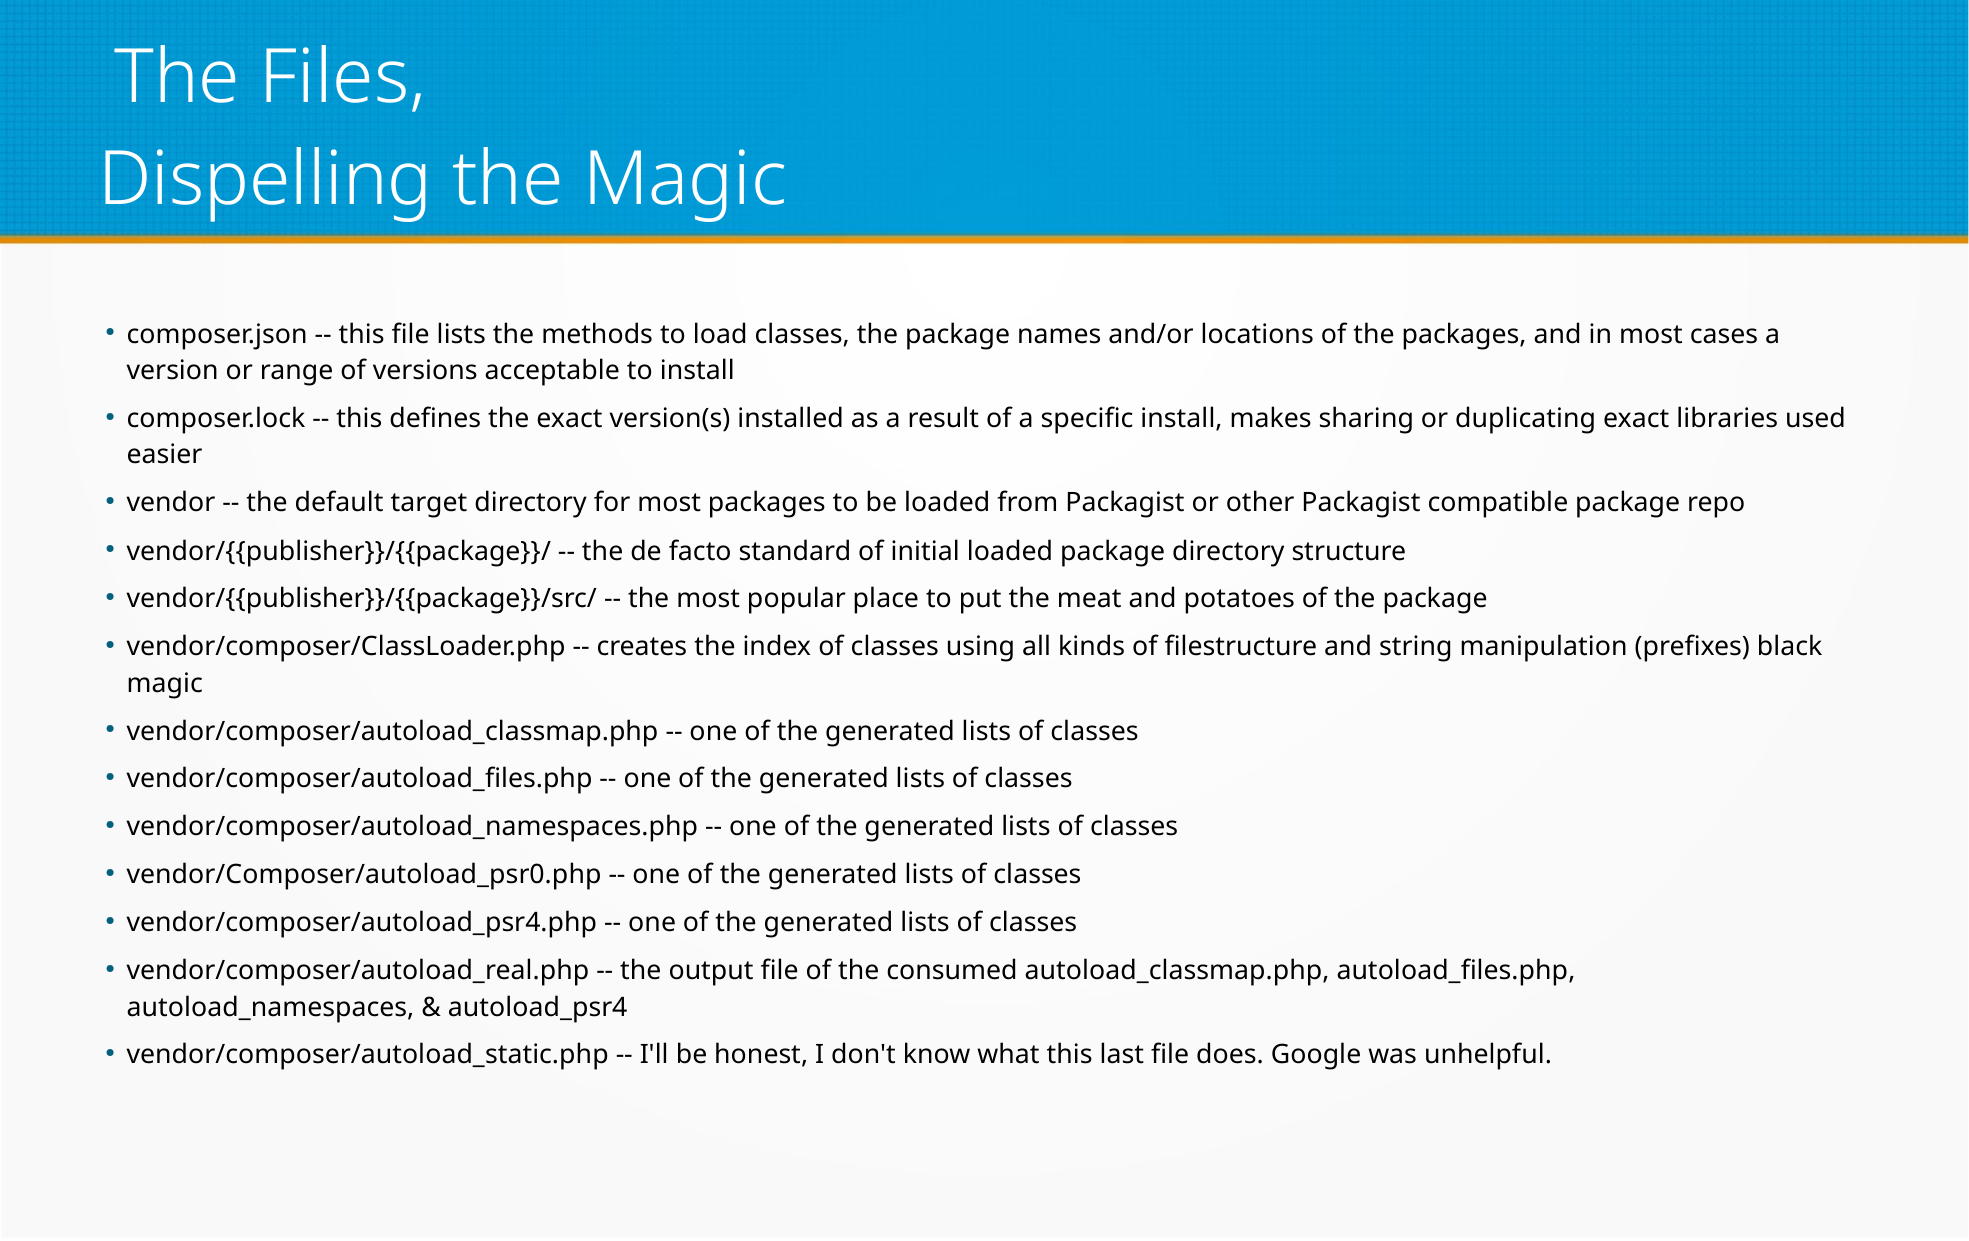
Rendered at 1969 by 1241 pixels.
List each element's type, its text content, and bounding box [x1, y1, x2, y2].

picture [0, 233, 1969, 1241]
list composer.json -- this file lists the methods to load classes, the package names and/or locations of the packages, and in most cases a version or range of versions acceptable to install composer.lock -- this defines the exact version(s) installed as a result of a specific install, makes sharing or duplicating exact libraries used easier vendor -- the default target directory for most packages to be loaded from Packagist or other Packagist compatible package repo vendor/{{publisher}}/{{package}}/ -- the de facto standard of initial loaded package directory structure vendor/{{publisher}}/{{package}}/src/ -- the most popular place to put the meat and potatoes of the package vendor/composer/ClassLoader.php -- creates the index of classes using all kinds of filestructure and string manipulation (prefixes) black magic vendor/composer/autoload_classmap.php -- one of the generated lists of classes vendor/composer/autoload_files.php -- one of the generated lists of classes vendor/composer/autoload_namespaces.php -- one of the generated lists of classes vendor/Composer/autoload_psr0.php -- one of the generated lists of classes vendor/composer/autoload_psr4.php -- one of the generated lists of classes vendor/composer/autoload_real.php -- the output file of the consumed autoload_classmap.php, autoload_files.php, autoload_namespaces, & autoload_psr4 vendor/composer/autoload_static.php -- I'll be honest, I don't know what this last file does. Google was unhelpful. [98, 315, 1861, 1081]
title The Files, Dispelling the Magic [98, 19, 1870, 227]
